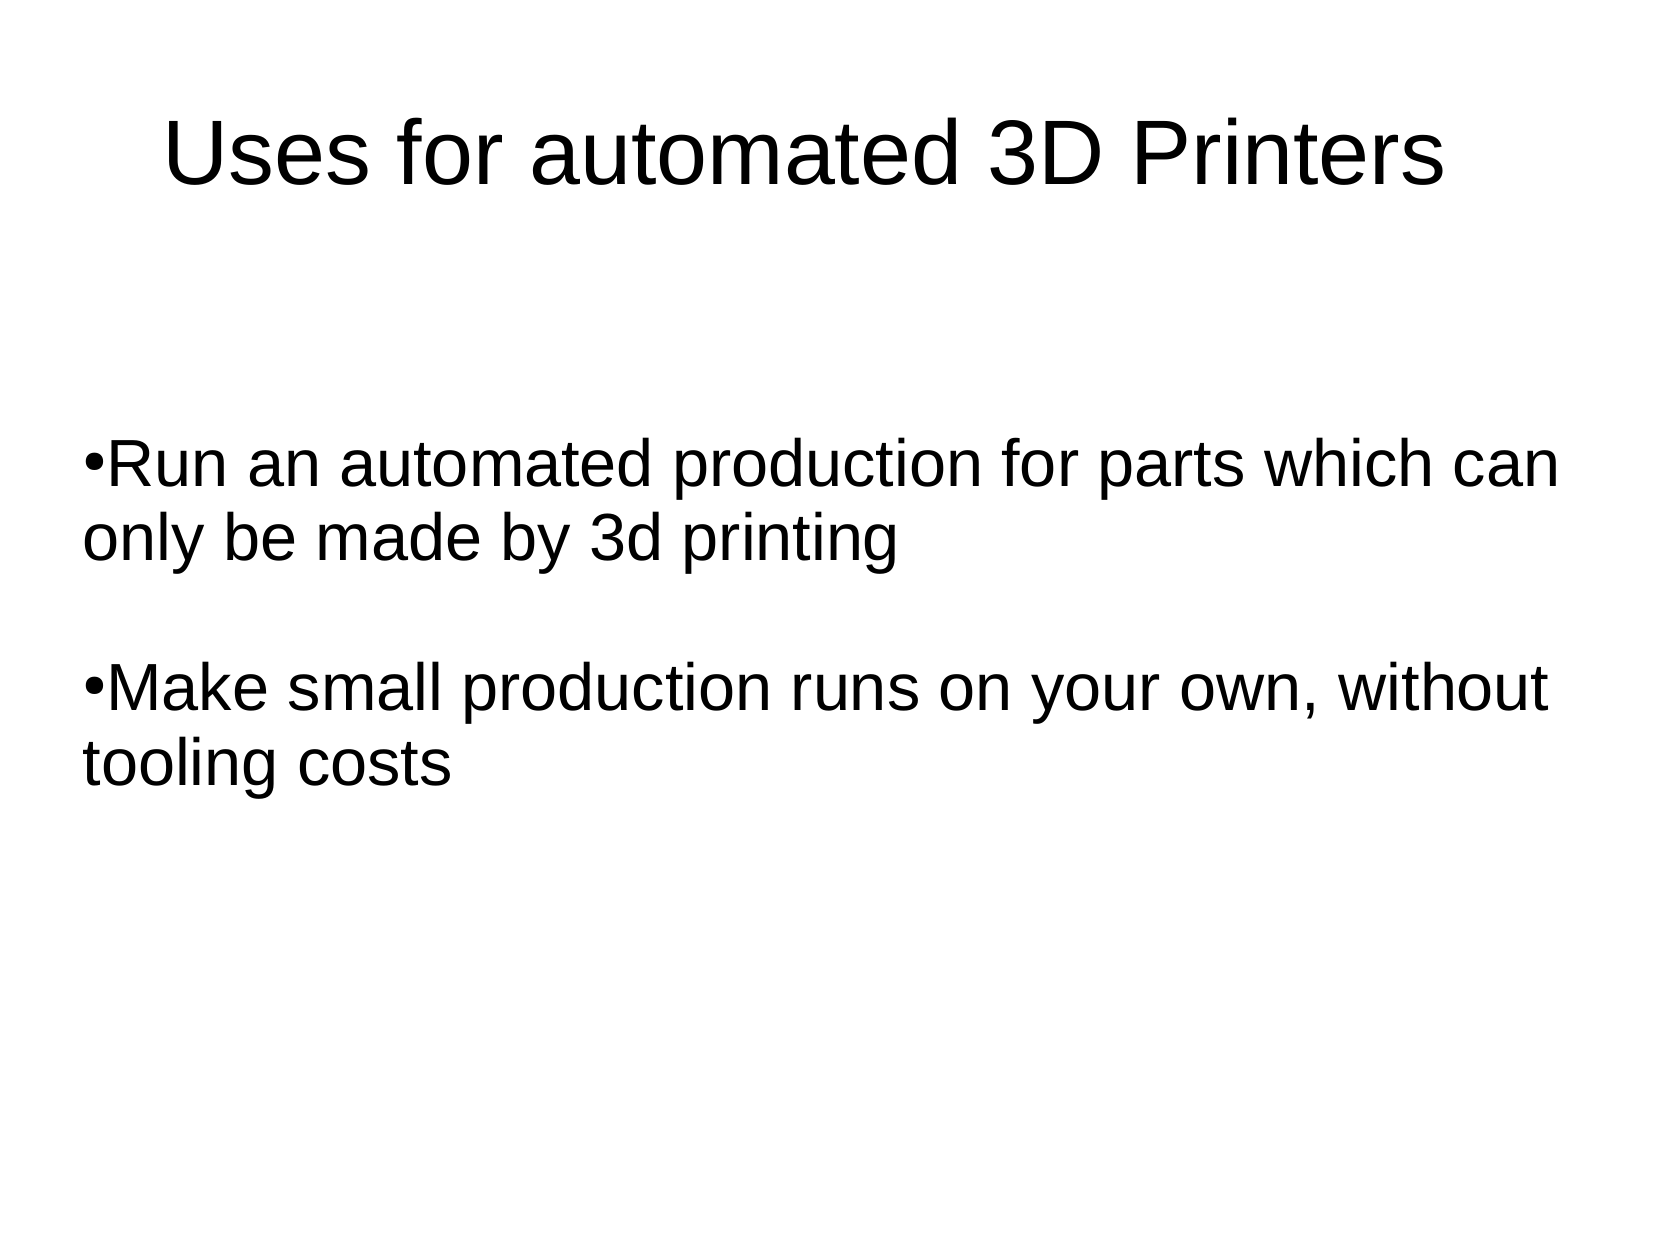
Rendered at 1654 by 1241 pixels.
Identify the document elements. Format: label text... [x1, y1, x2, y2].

title Uses for automated 3D Printers [82, 49, 1571, 257]
subtitle Run an automated production for parts which can only be made by 3d printing Make small production runs on your own, without tooling costs [82, 290, 1571, 1010]
